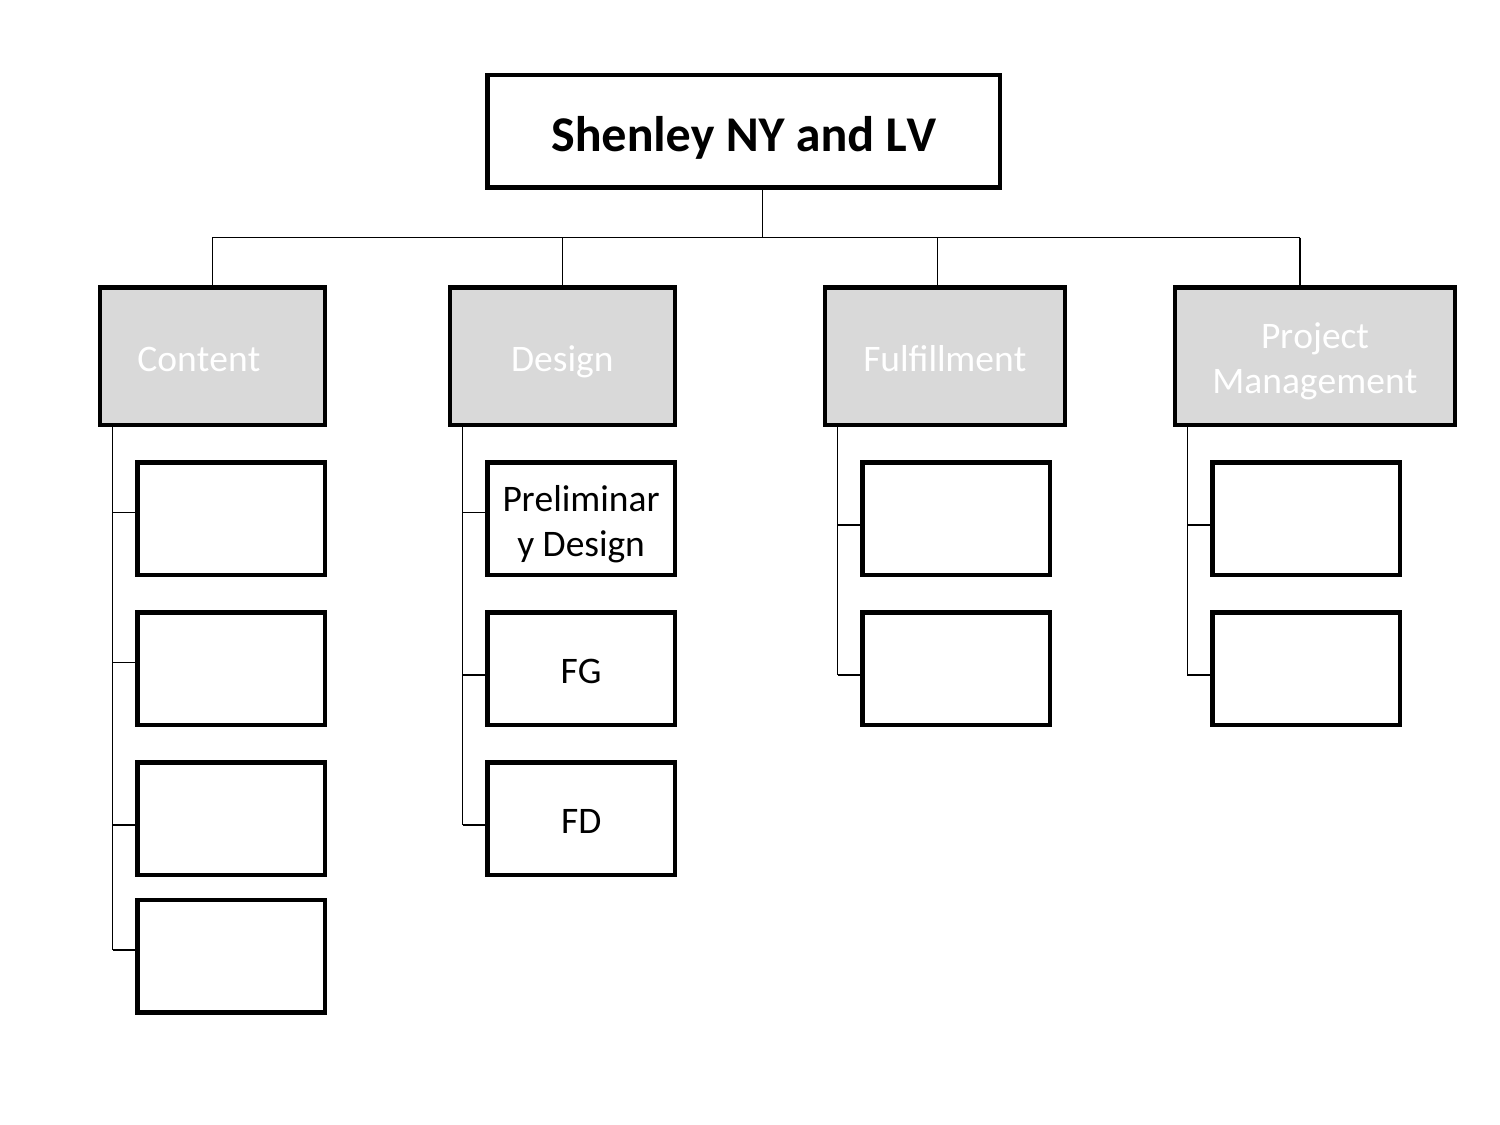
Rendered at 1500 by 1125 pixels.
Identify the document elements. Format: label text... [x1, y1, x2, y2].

text_box Design [450, 287, 676, 425]
text_box [137, 612, 325, 725]
text_box FD [487, 762, 675, 875]
text_box [1212, 462, 1400, 575]
text_box [137, 899, 325, 1013]
text_box Project Management [1174, 287, 1455, 425]
text_box Shenley NY and LV [487, 74, 1000, 188]
text_box FG [487, 612, 675, 725]
text_box Fulfillment [825, 287, 1066, 425]
text_box Content [99, 287, 325, 425]
text_box [1212, 612, 1400, 725]
text_box [137, 762, 325, 875]
text_box [862, 462, 1050, 575]
text_box [862, 612, 1050, 725]
text_box Preliminary Design [487, 462, 675, 575]
text_box [137, 462, 325, 575]
